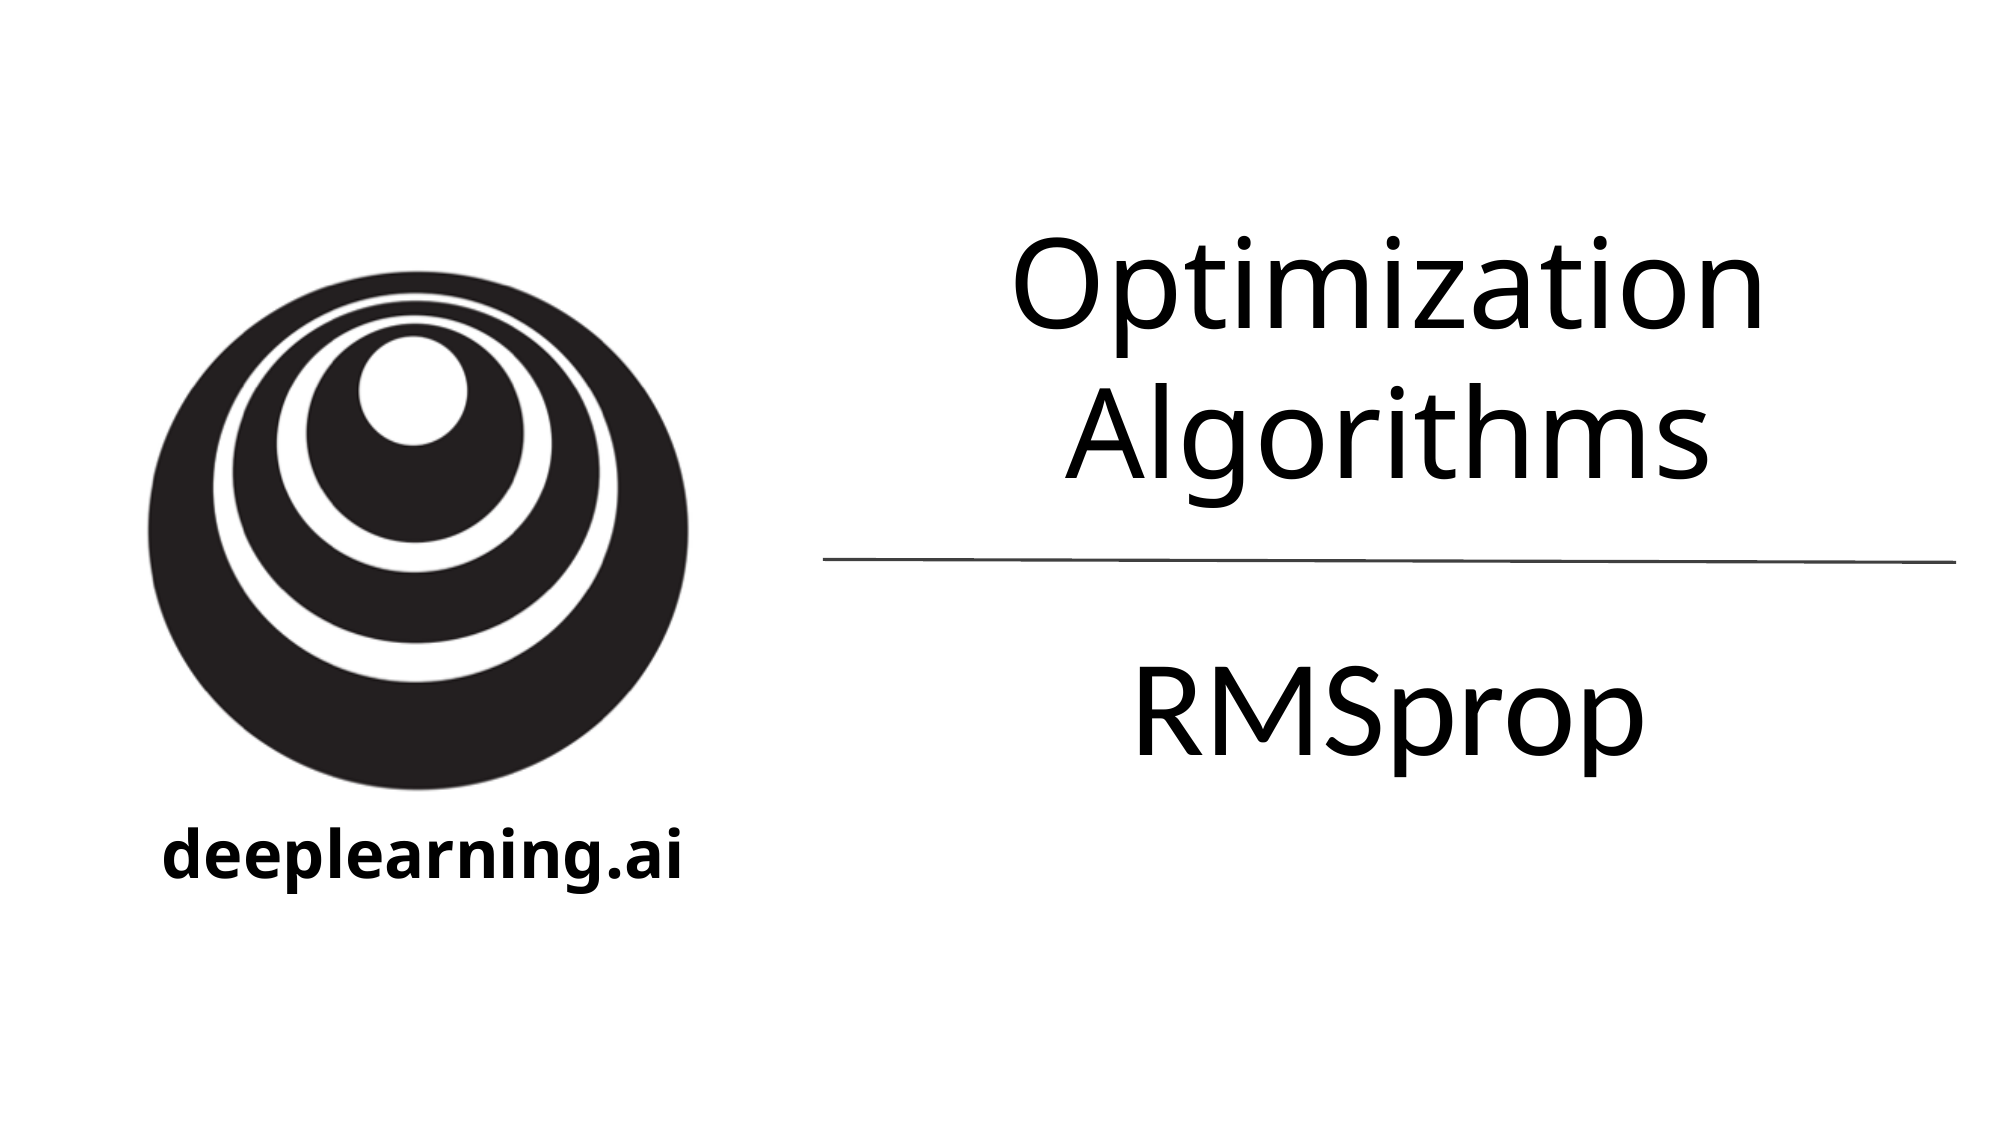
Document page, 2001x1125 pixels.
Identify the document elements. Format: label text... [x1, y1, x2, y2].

picture [108, 234, 739, 768]
text_box deeplearning.ai [56, 768, 790, 901]
text_box RMSprop [793, 610, 1986, 791]
title Optimization Algorithms [929, 194, 1850, 512]
